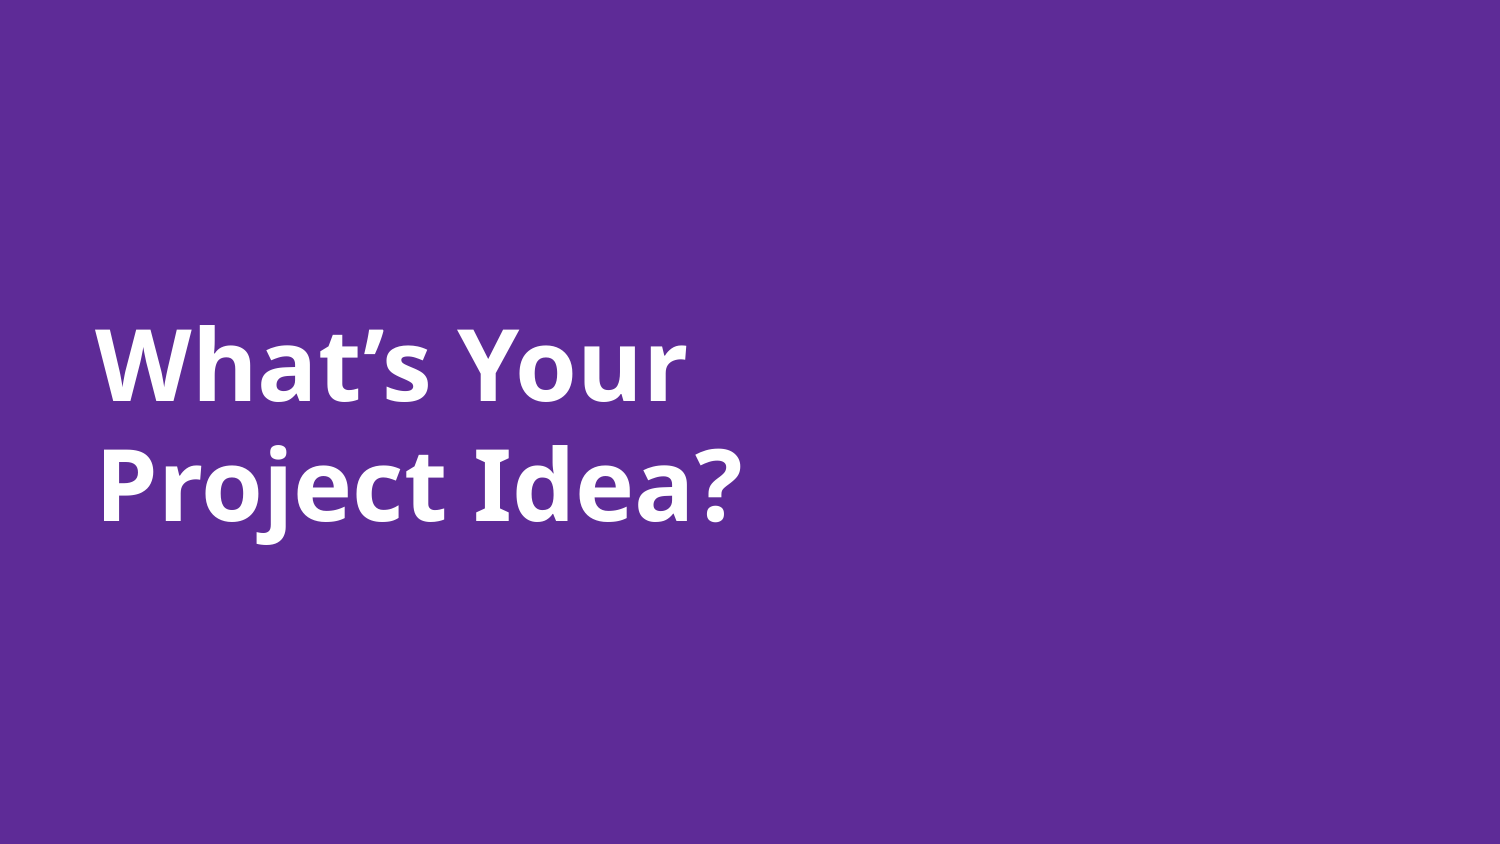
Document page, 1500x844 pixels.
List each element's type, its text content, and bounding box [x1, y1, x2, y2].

title What’s Your Project Idea? [80, 86, 1000, 758]
